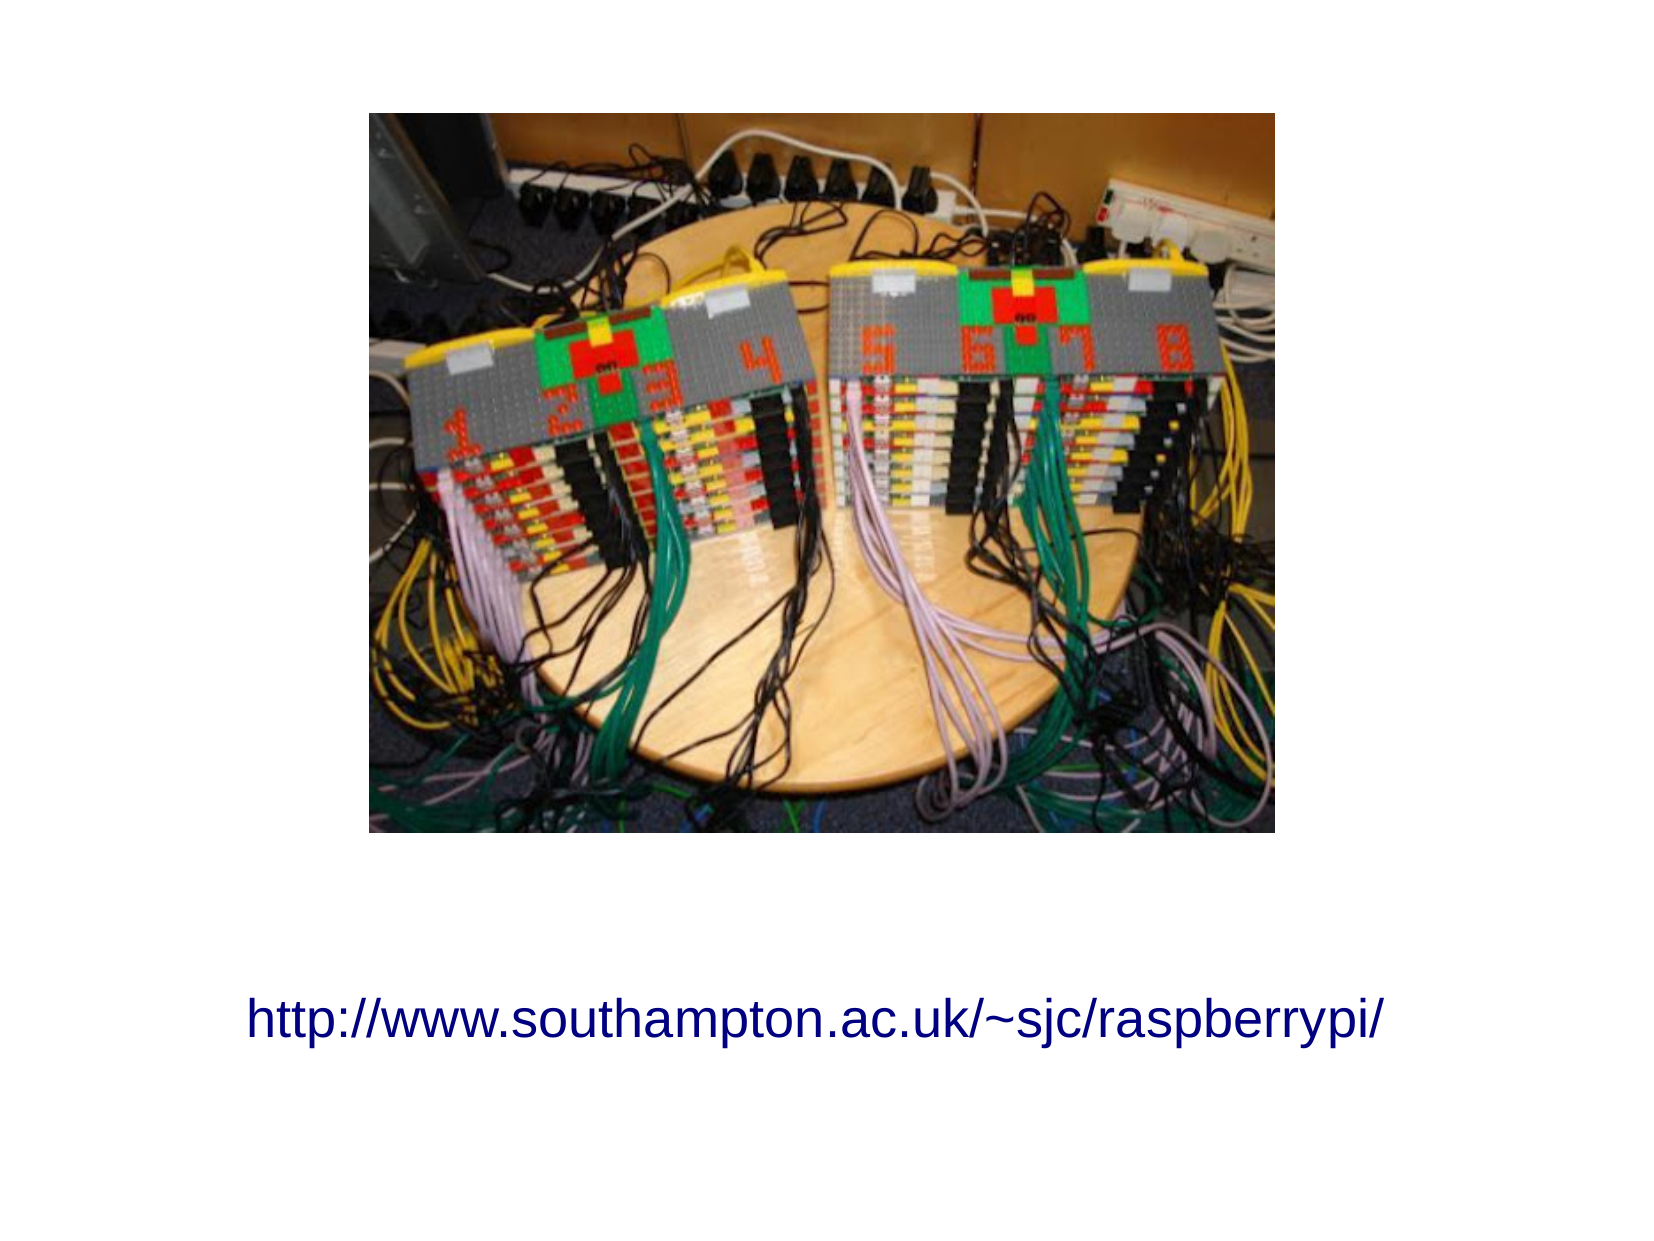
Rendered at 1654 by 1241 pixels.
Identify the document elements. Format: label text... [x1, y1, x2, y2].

title http://www.southampton.ac.uk/~sjc/raspberrypi/ [71, 915, 1561, 1123]
picture [369, 113, 1275, 833]
